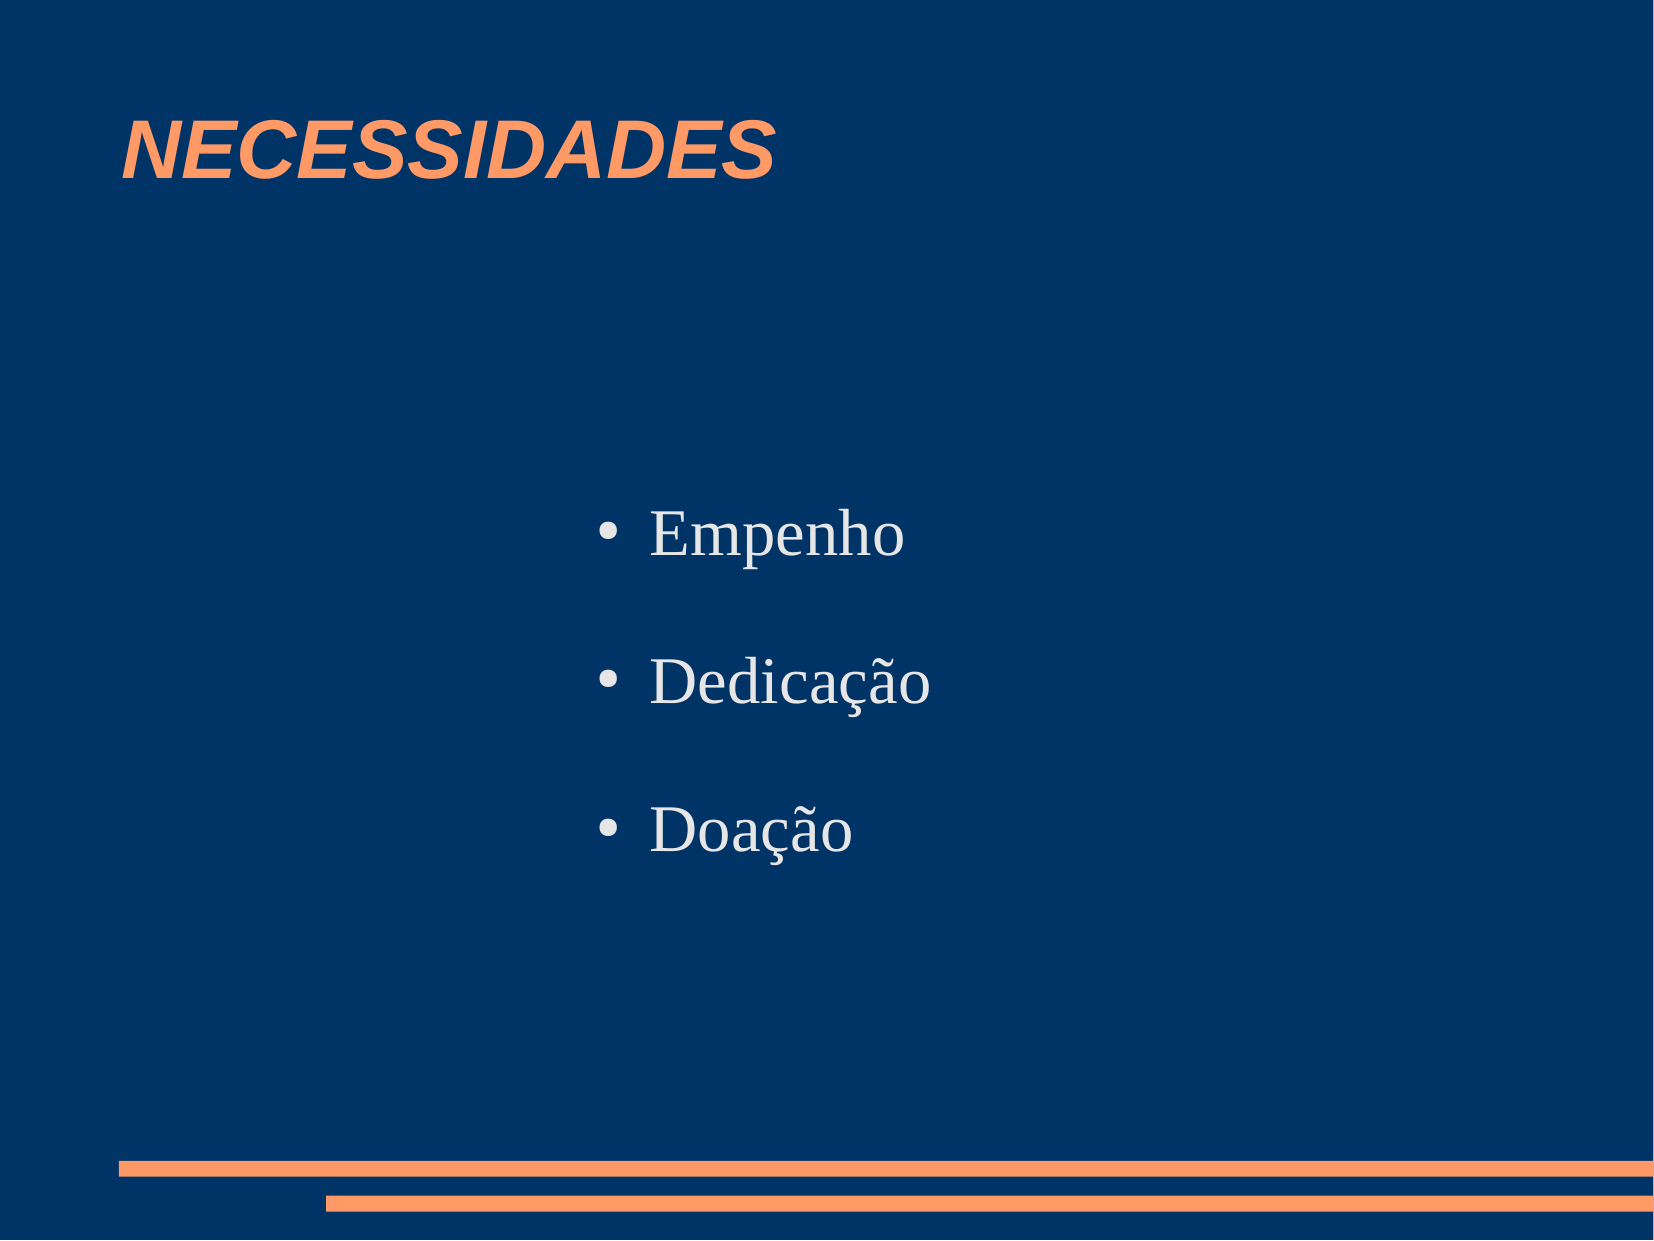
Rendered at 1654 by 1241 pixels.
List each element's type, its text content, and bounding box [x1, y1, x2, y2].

title NECESSIDADES [121, 46, 1534, 254]
list Empenho Dedicação Doação [578, 421, 1152, 945]
